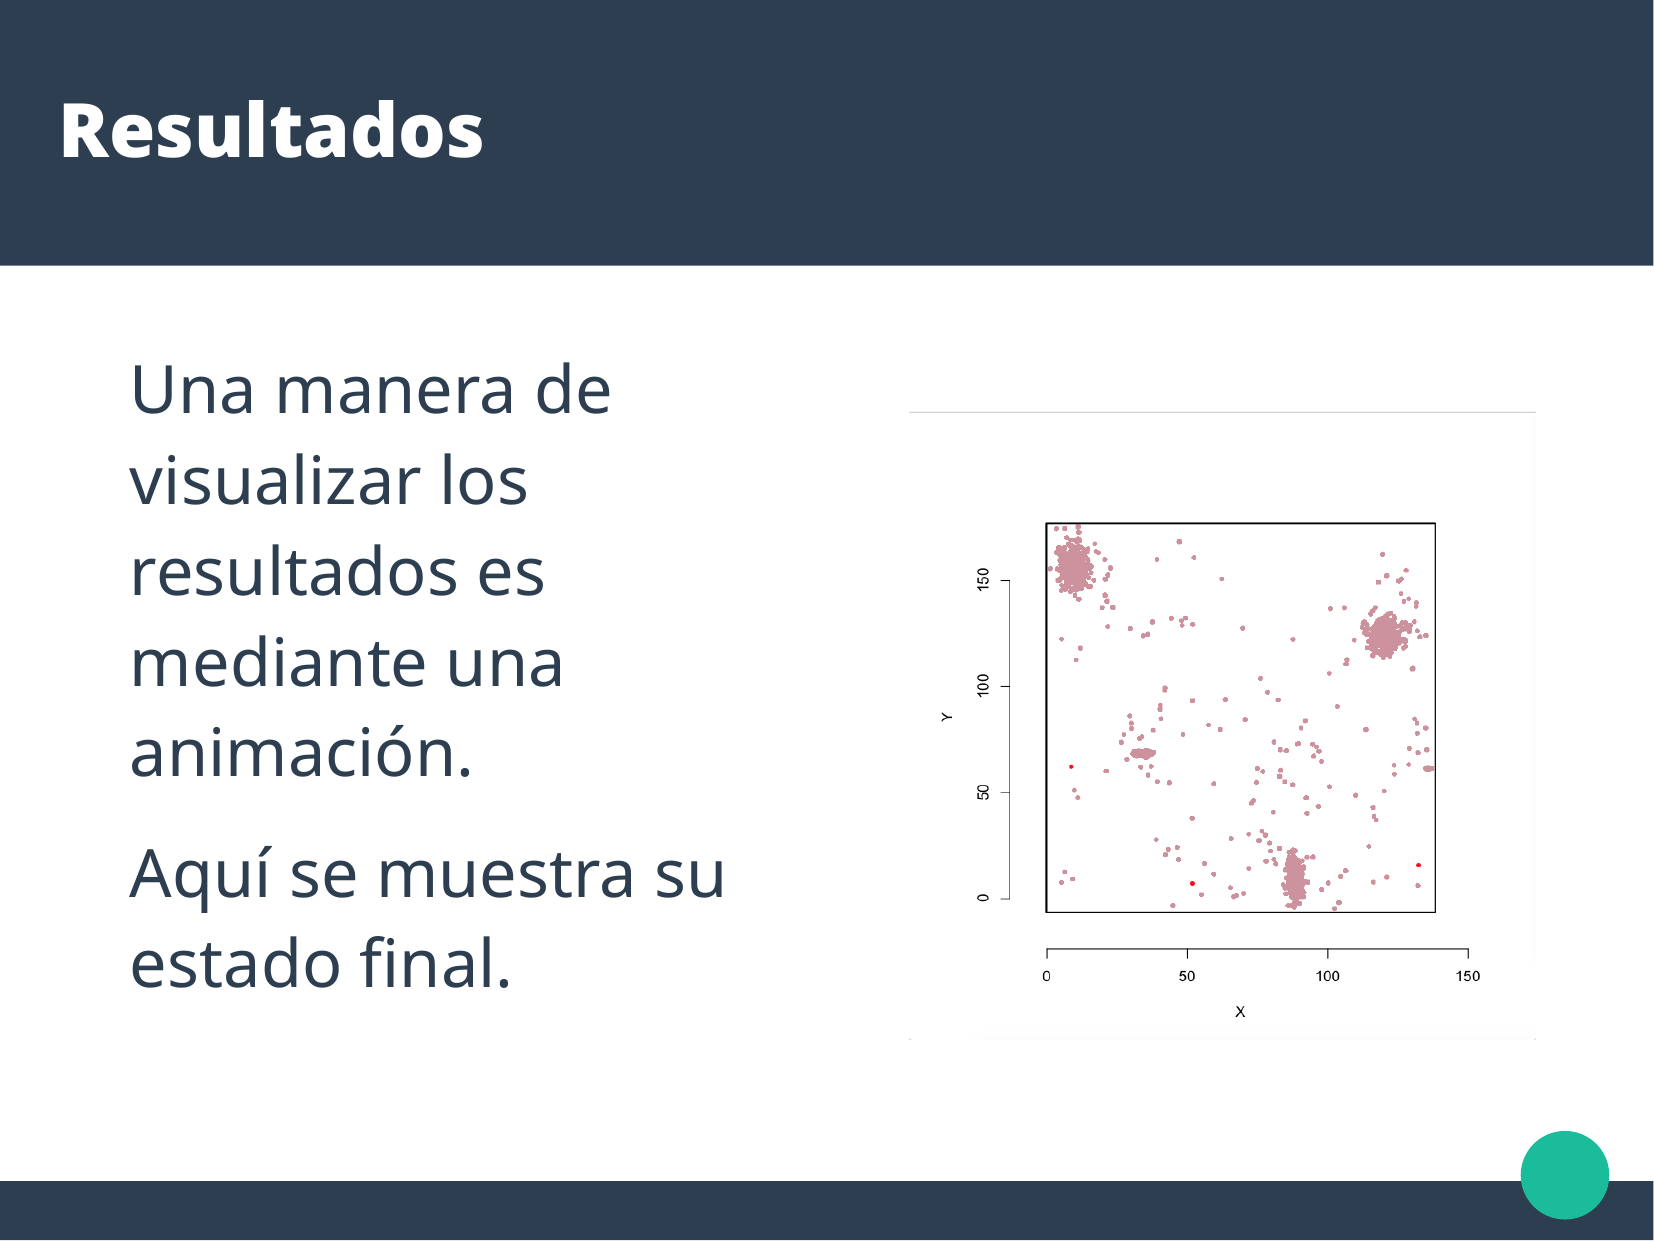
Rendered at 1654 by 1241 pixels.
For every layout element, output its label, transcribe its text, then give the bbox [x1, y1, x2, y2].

picture [909, 411, 1536, 1040]
list Una manera de visualizar los resultados es mediante una animación. Aquí se muestra su estado final. [59, 342, 839, 1152]
title Resultados [59, 49, 1595, 207]
